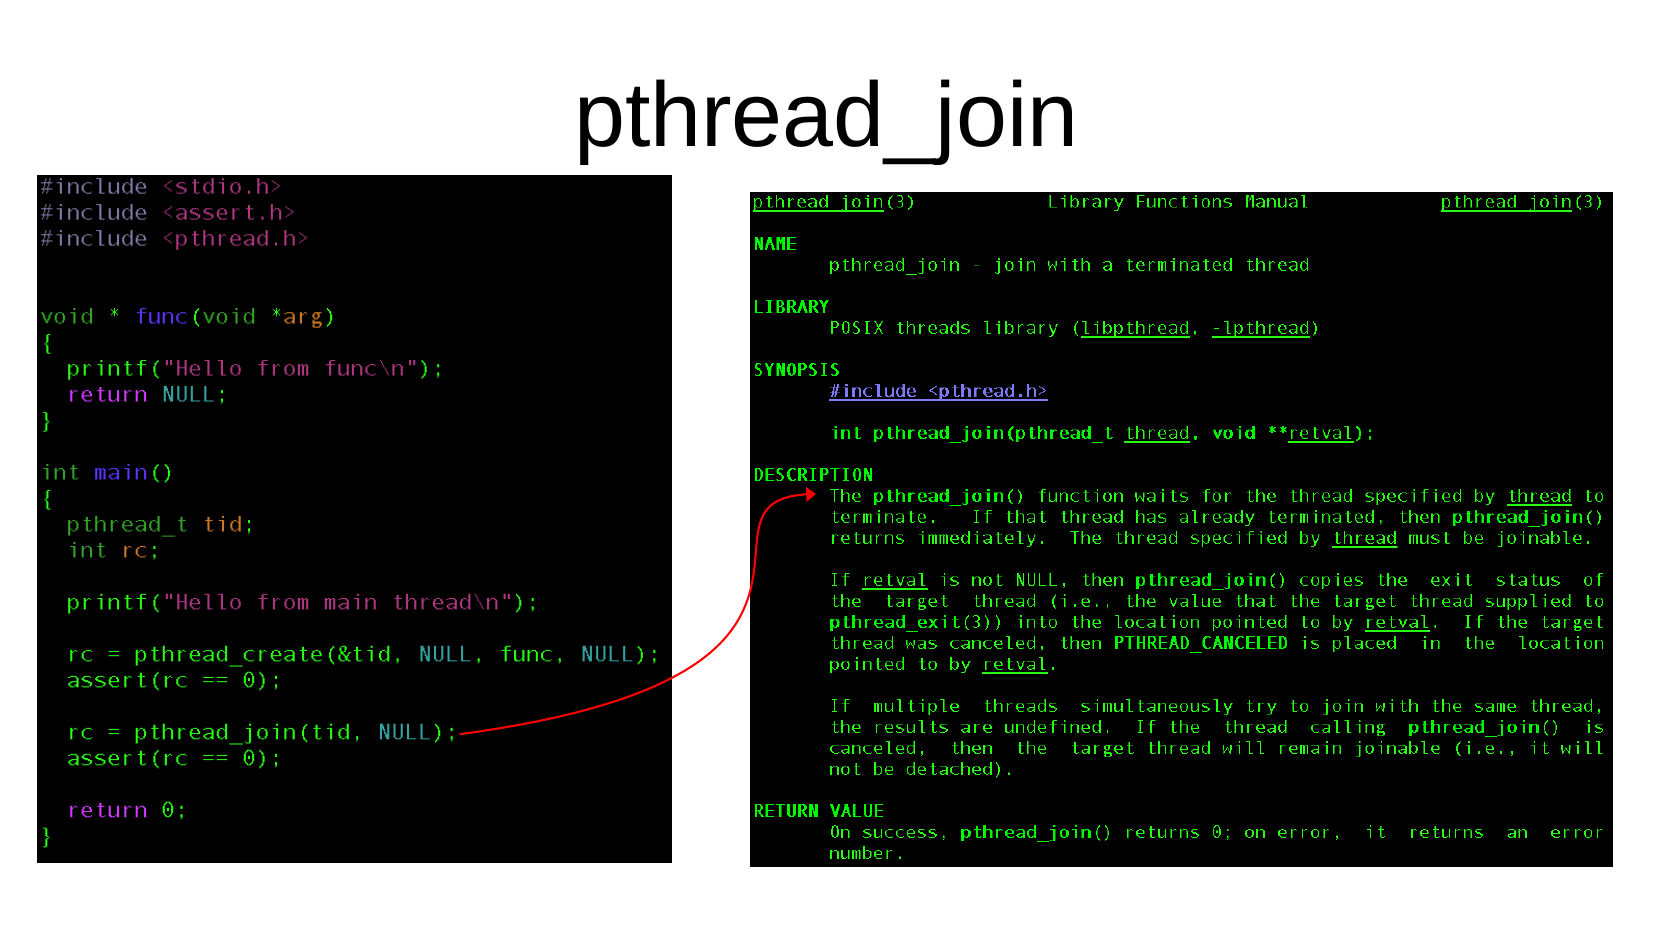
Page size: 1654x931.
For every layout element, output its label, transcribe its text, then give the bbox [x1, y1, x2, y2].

title pthread_join [82, 37, 1571, 193]
picture [37, 175, 672, 863]
picture [750, 192, 1613, 867]
